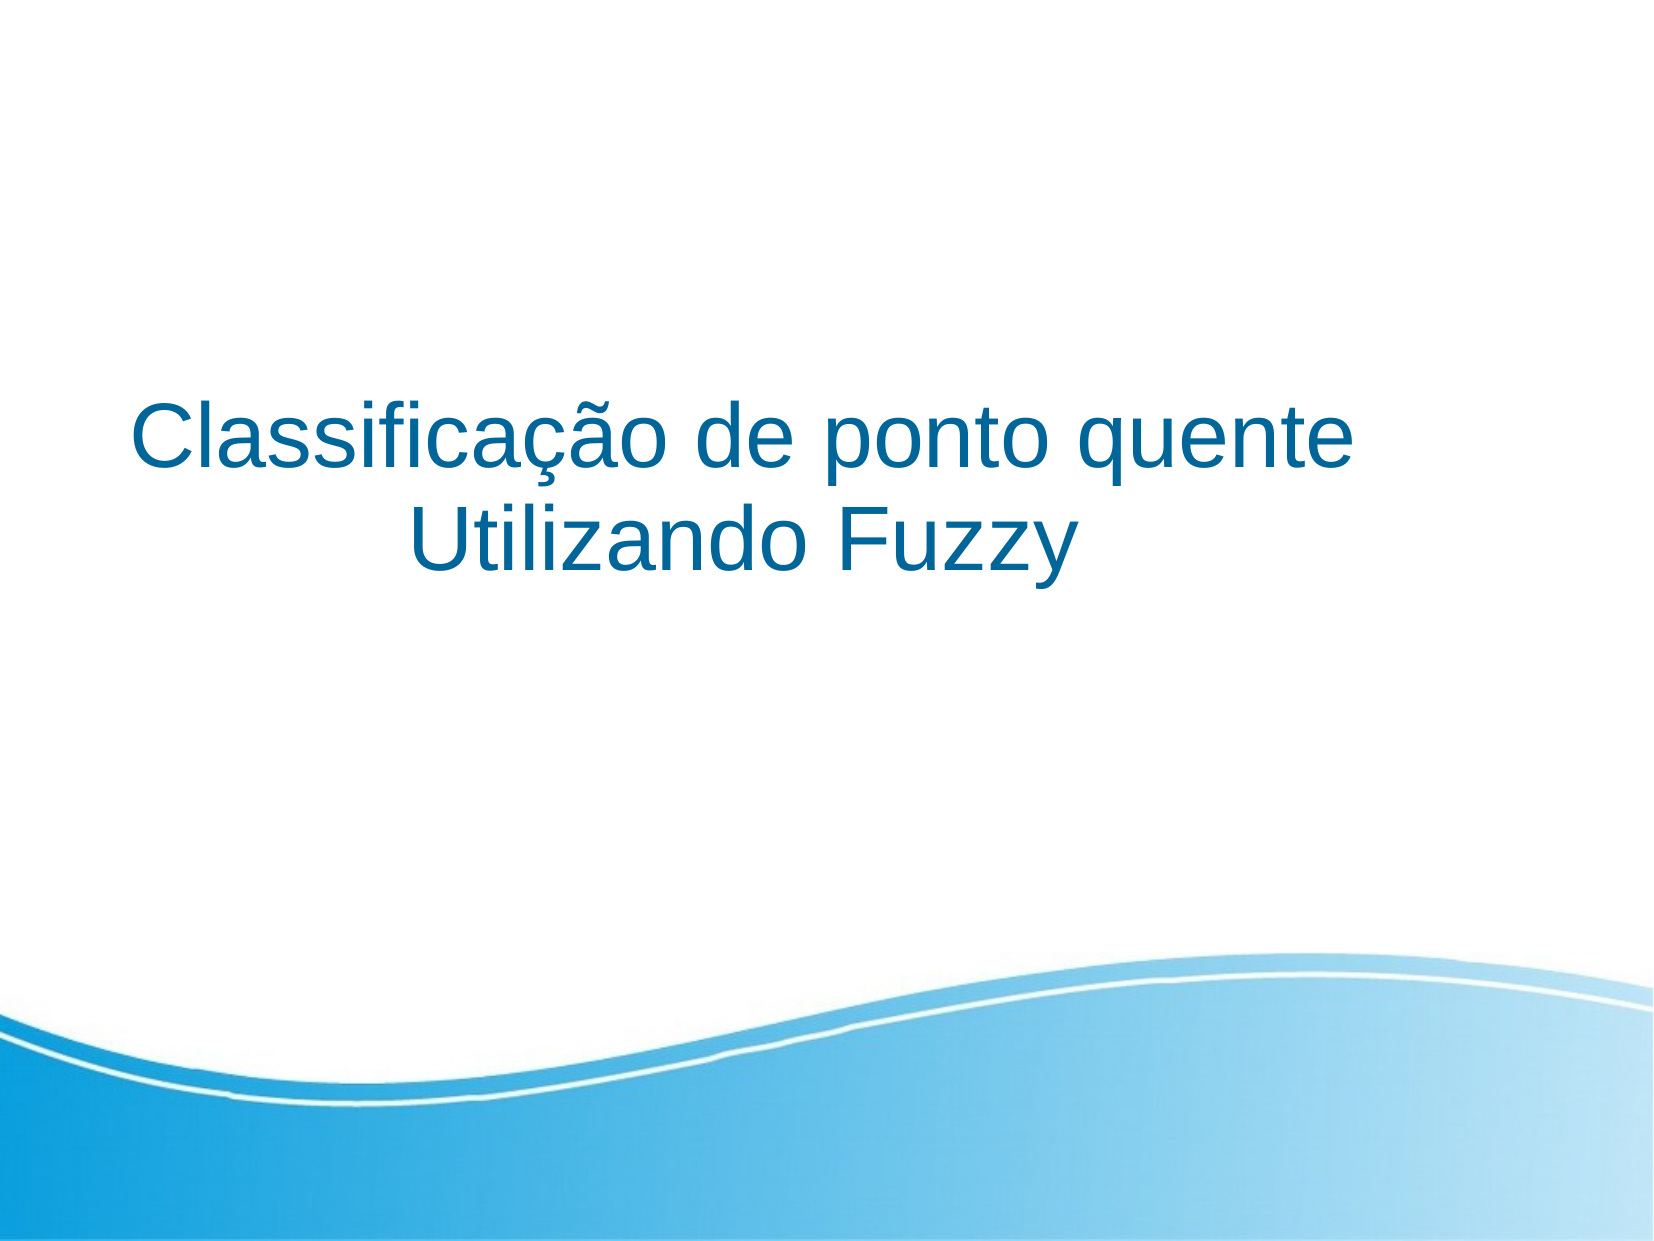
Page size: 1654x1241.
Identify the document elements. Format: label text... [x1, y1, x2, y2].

picture [0, 952, 1654, 1241]
title Classificação de ponto quente Utilizando Fuzzy [0, 384, 1489, 592]
